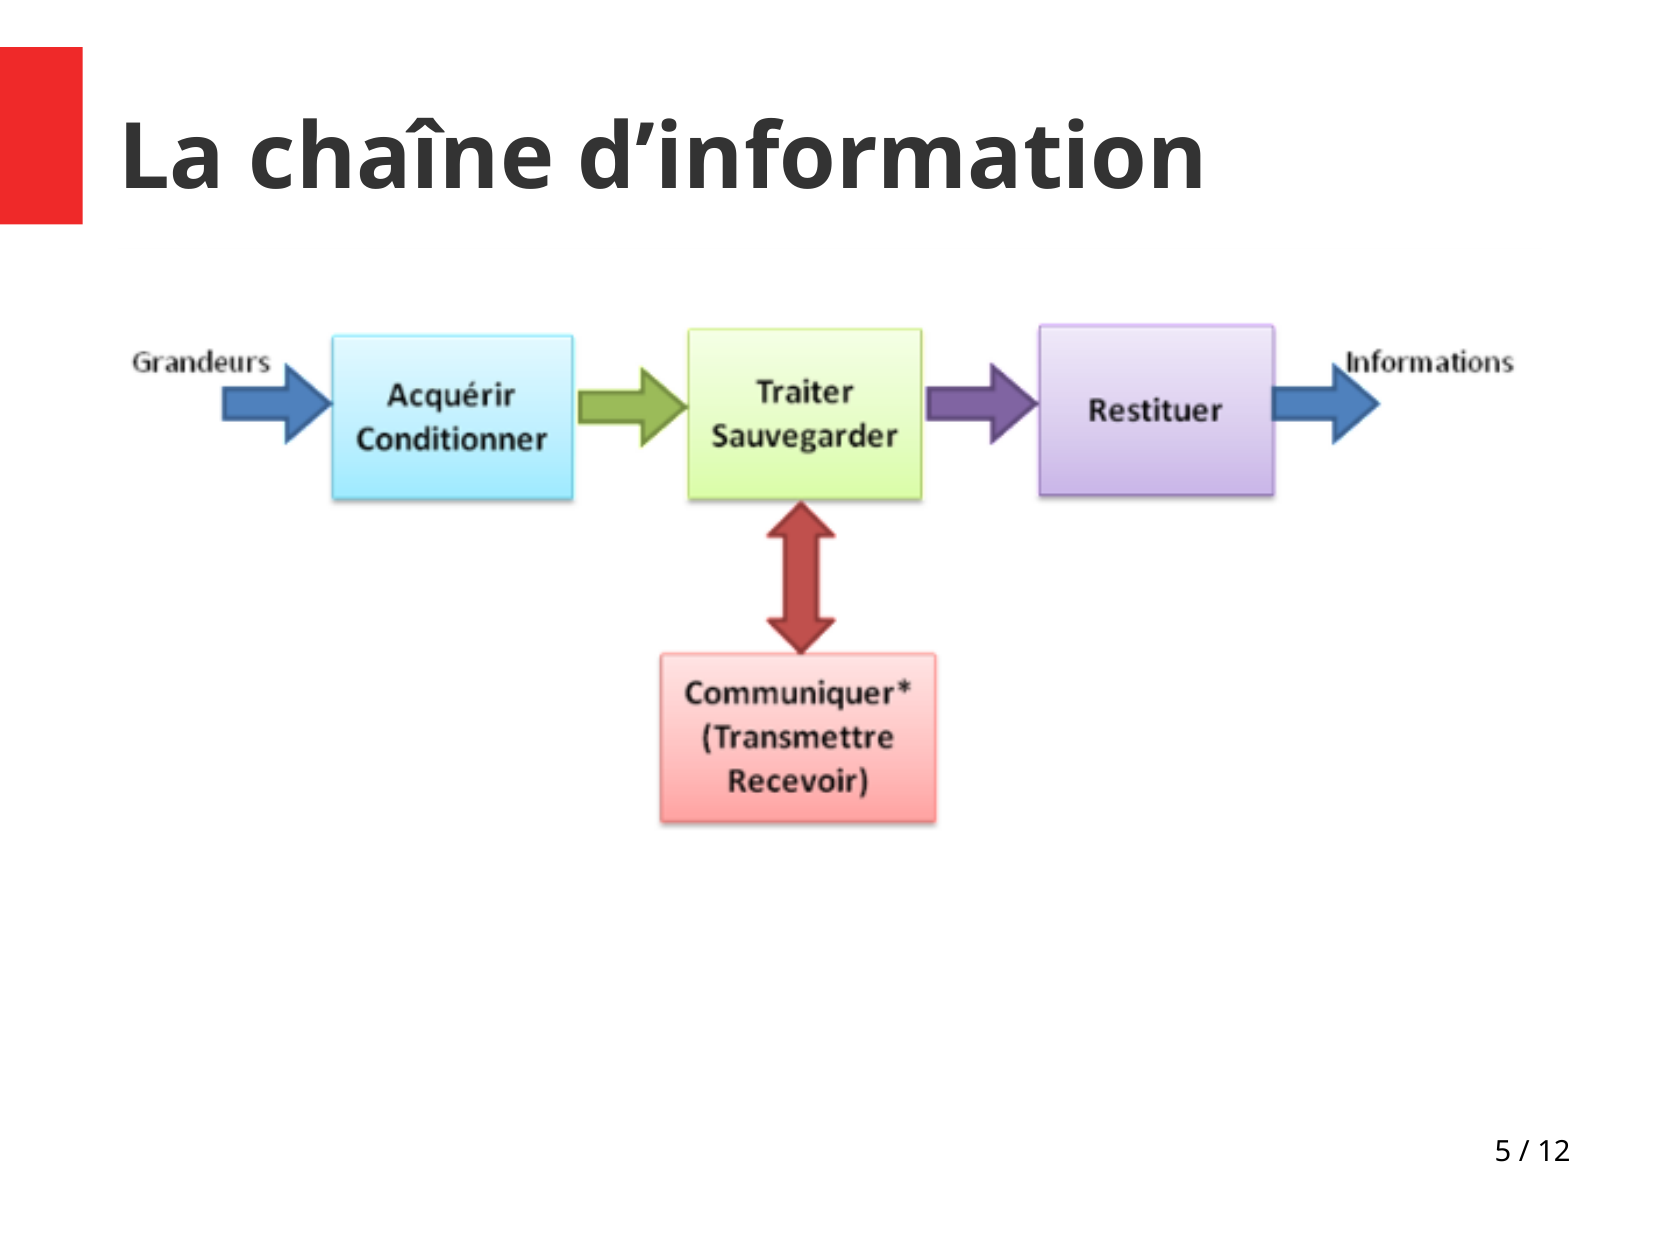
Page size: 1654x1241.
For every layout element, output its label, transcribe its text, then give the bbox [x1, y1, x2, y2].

title La chaîne d’information [118, 45, 1571, 260]
picture [118, 247, 1542, 863]
